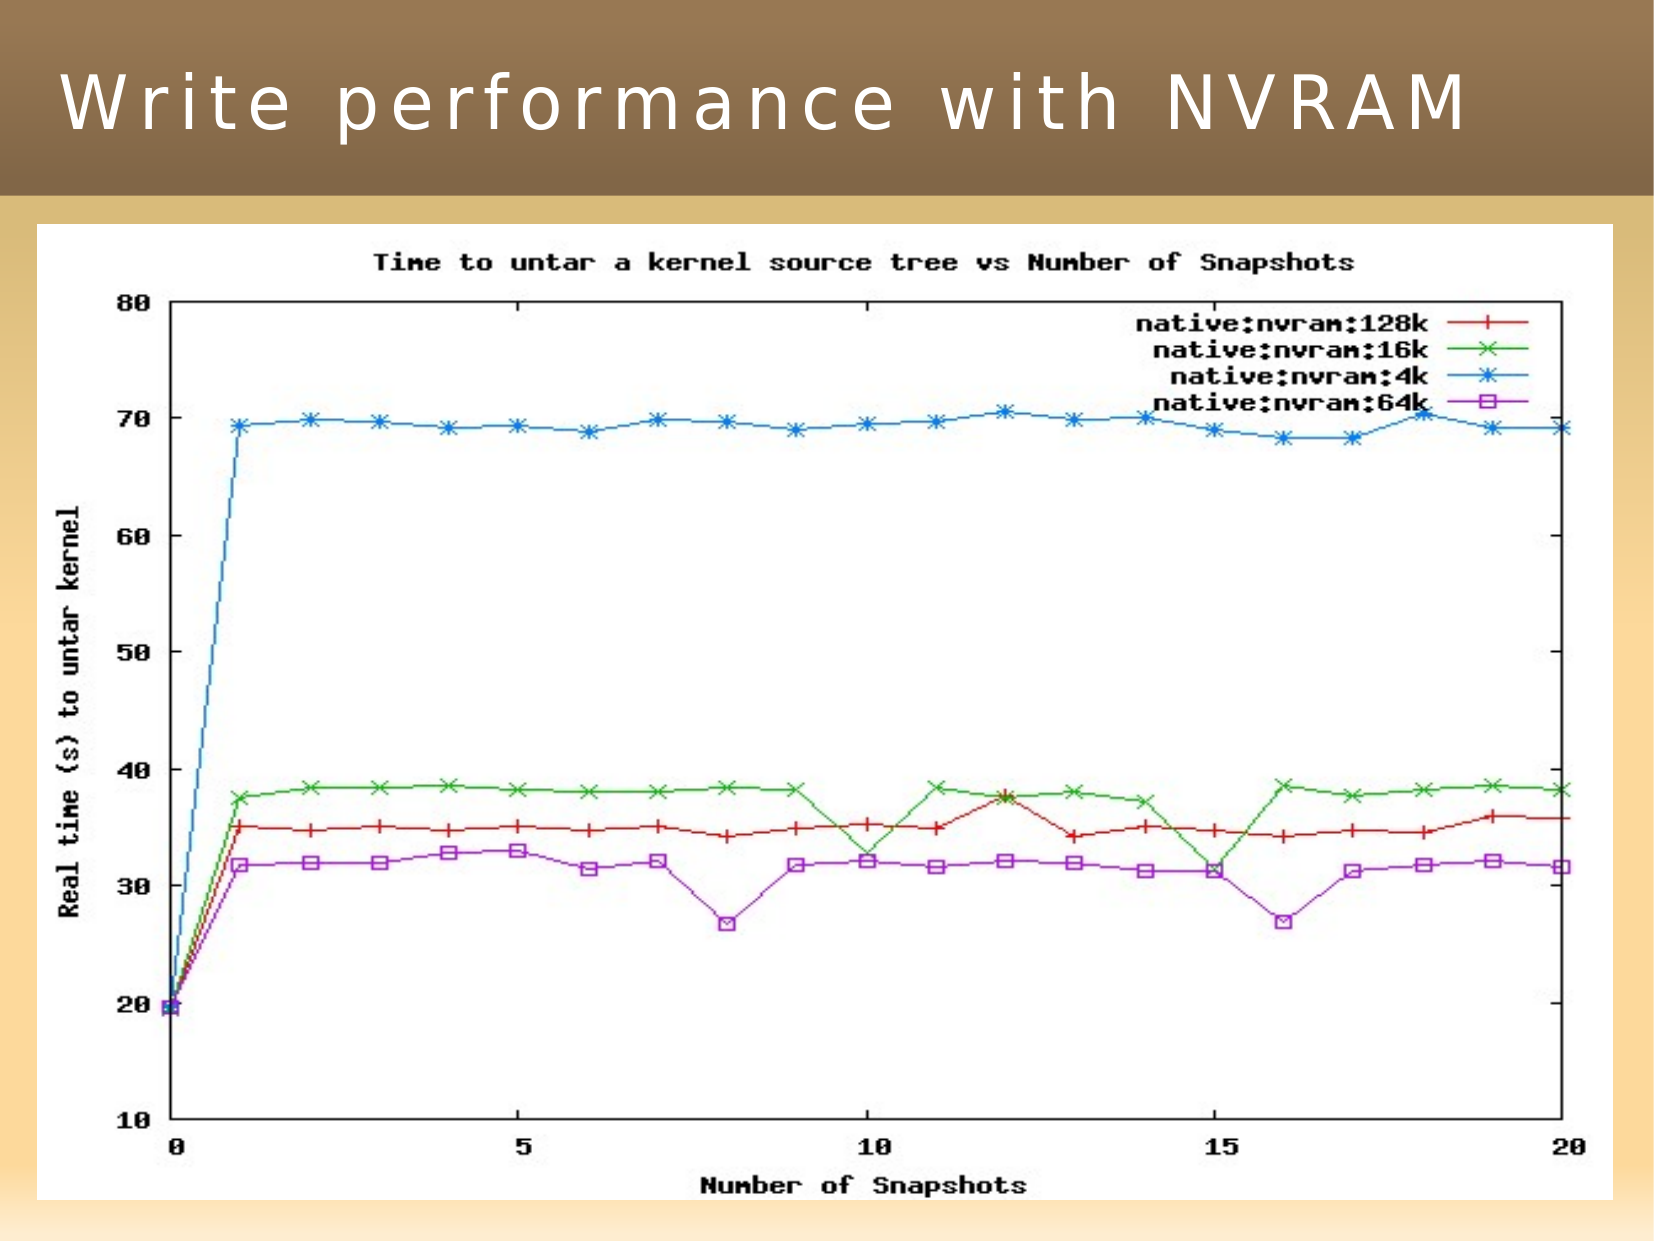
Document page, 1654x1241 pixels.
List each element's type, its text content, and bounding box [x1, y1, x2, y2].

picture [0, 0, 1654, 1241]
title Write performance with NVRAM [59, 29, 1595, 178]
